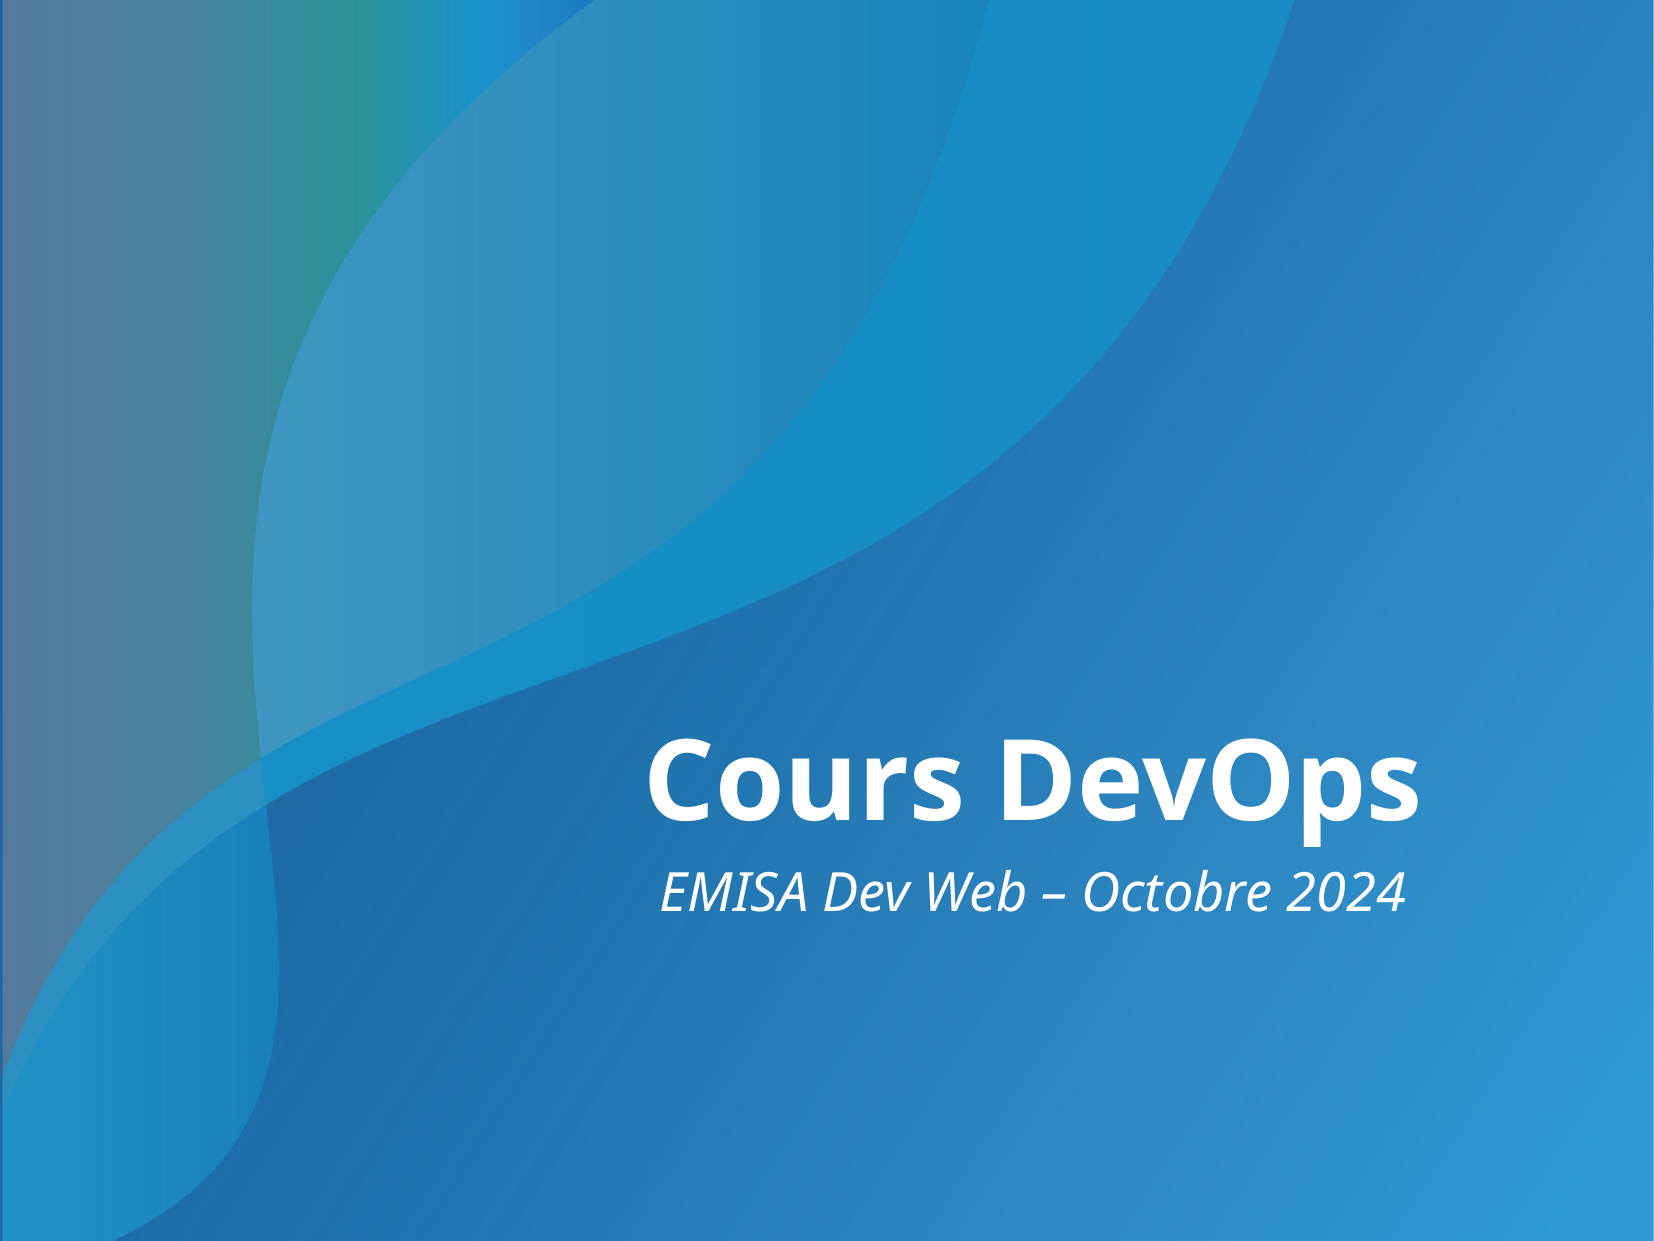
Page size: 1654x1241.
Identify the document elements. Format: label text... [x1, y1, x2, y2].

picture [0, 0, 1654, 1241]
title Cours DevOps EMISA Dev Web – Octobre 2024 [570, 702, 1497, 925]
